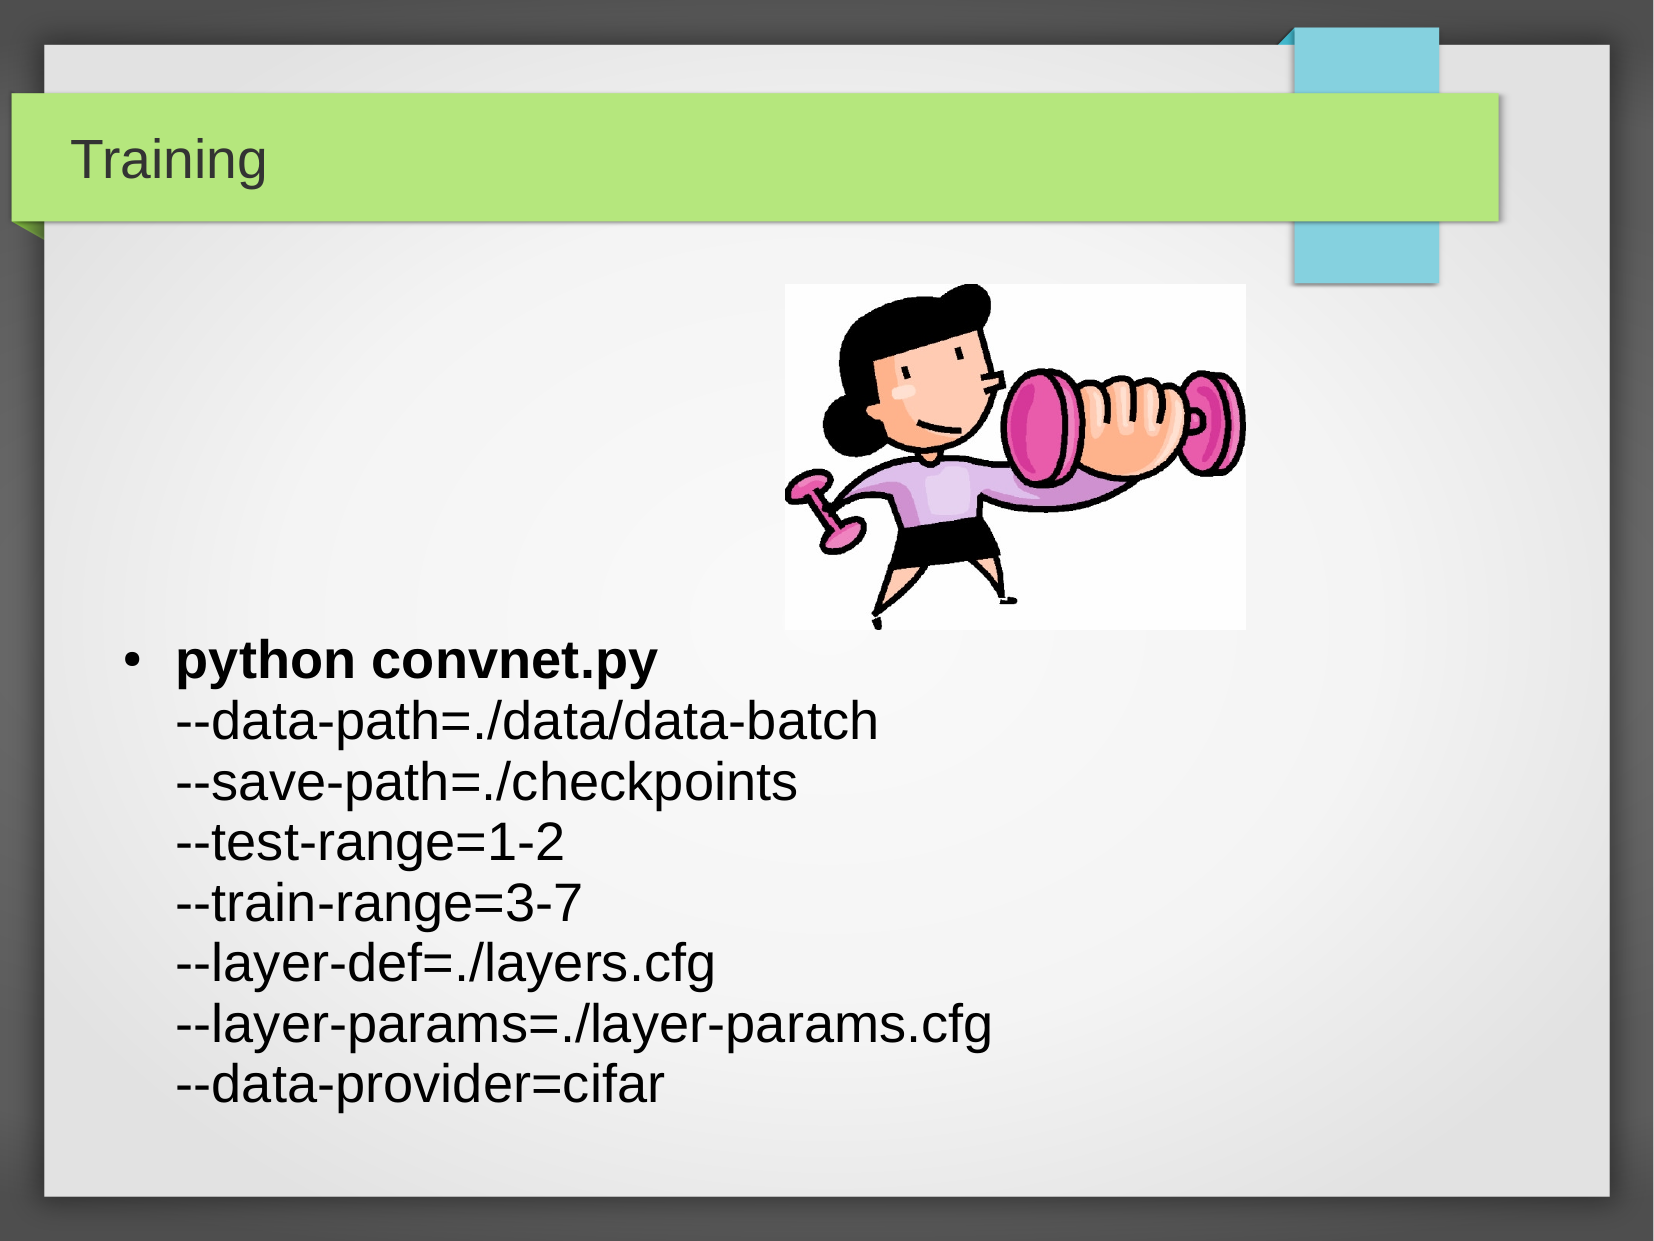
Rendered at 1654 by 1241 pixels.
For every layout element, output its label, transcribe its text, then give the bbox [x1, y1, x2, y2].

picture [0, 0, 1654, 1241]
list python convnet.py --data-path=./data/data-batch --save-path=./checkpoints --test-range=1-2 --train-range=3-7 --layer-def=./layers.cfg --layer-params=./layer-params.cfg --data-provider=cifar [105, 630, 1036, 1125]
title Training [70, 106, 1229, 213]
